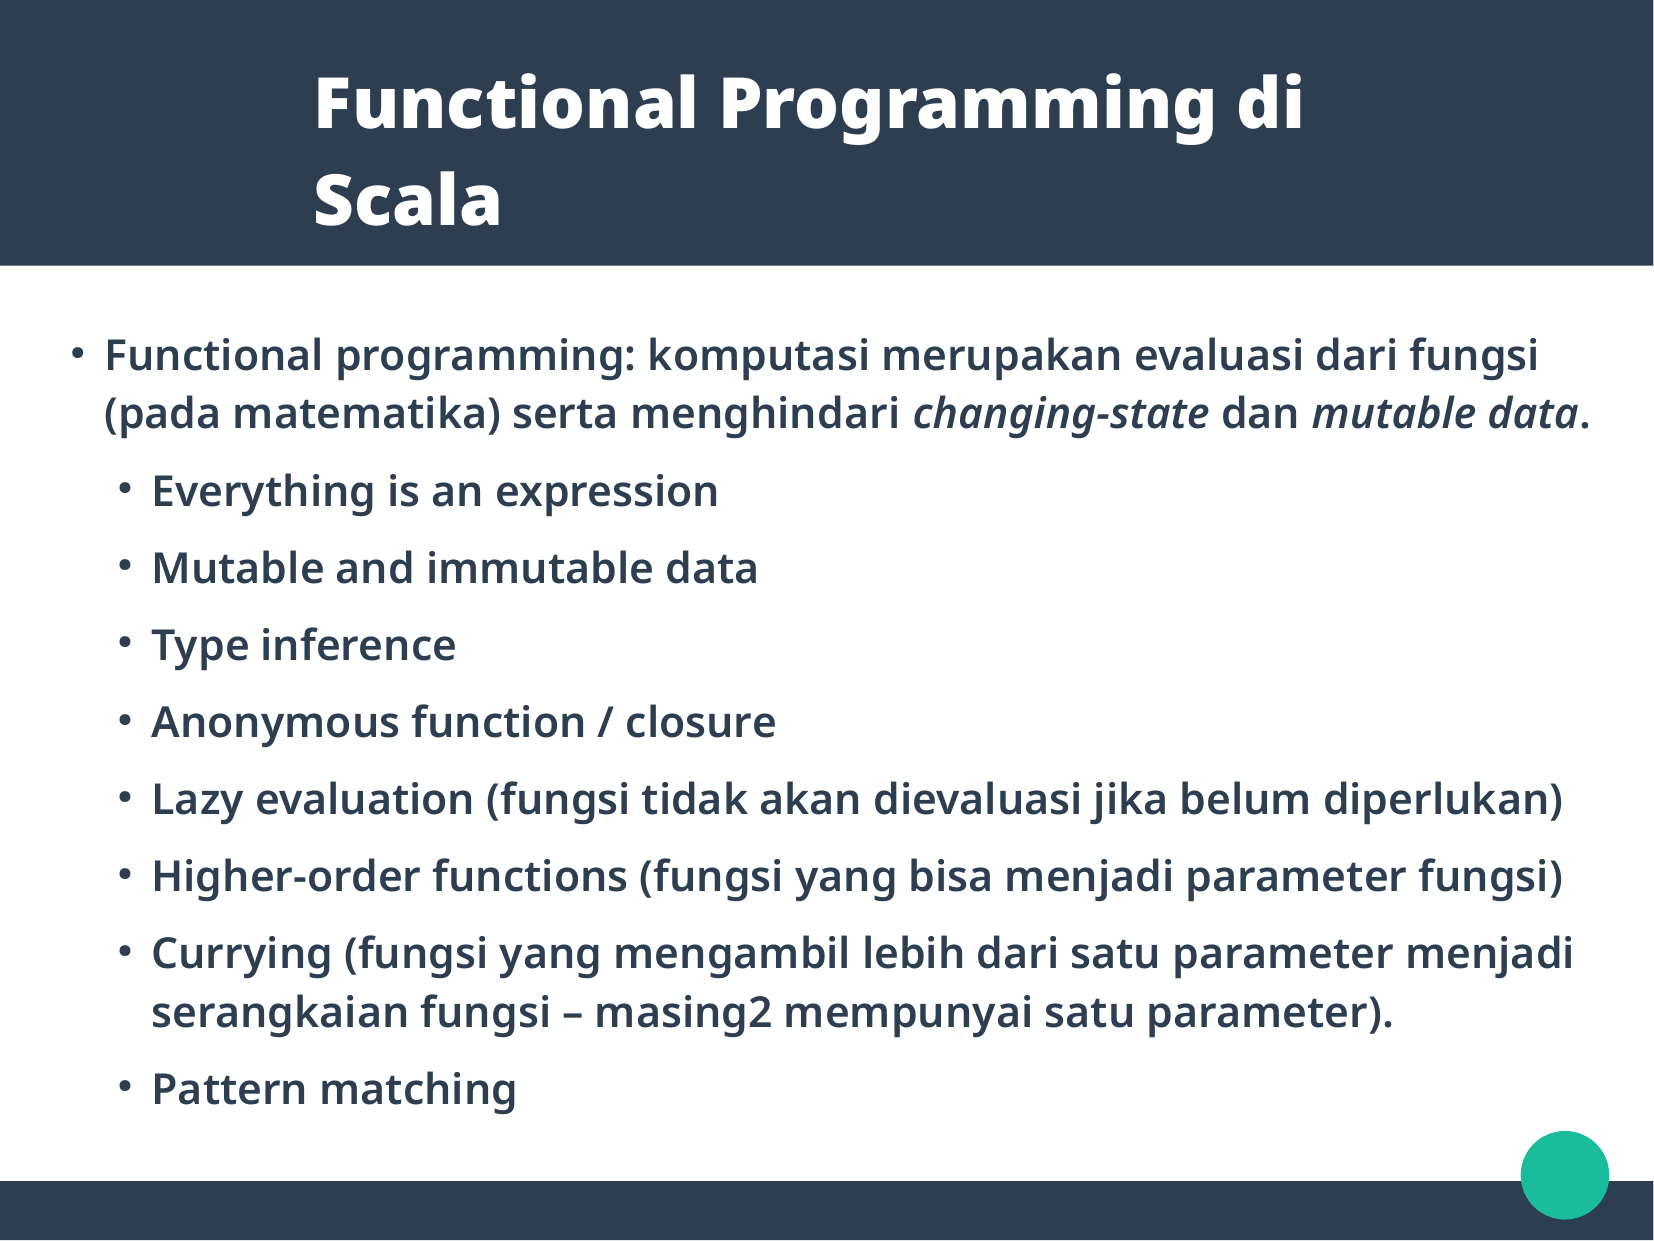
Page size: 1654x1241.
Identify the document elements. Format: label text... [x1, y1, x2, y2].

title Functional Programming di Scala [314, 52, 1381, 211]
list Functional programming: komputasi merupakan evaluasi dari fungsi (pada matematika) serta menghindari changing-state dan mutable data. Everything is an expression Mutable and immutable data Type inference Anonymous function / closure Lazy evaluation (fungsi tidak akan dievaluasi jika belum diperlukan) Higher-order functions (fungsi yang bisa menjadi parameter fungsi) Currying (fungsi yang mengambil lebih dari satu parameter menjadi serangkaian fungsi – masing2 mempunyai satu parameter). Pattern matching [59, 324, 1595, 1152]
